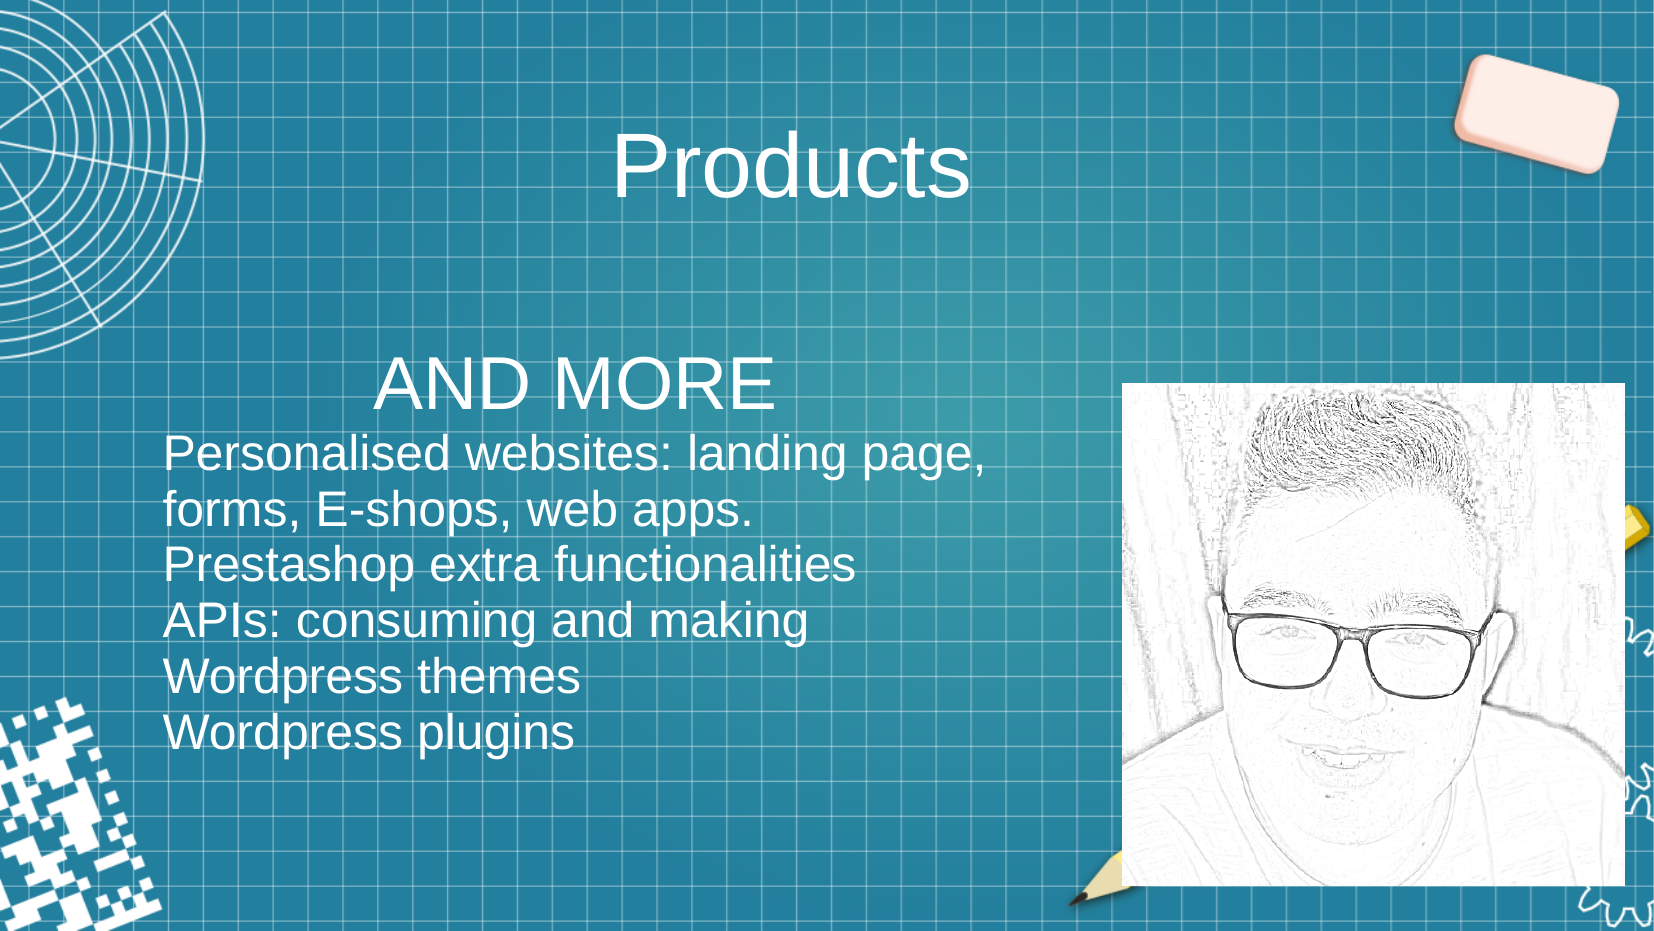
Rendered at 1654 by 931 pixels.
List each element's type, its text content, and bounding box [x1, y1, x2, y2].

text_box AND MORE Personalised websites: landing page, forms, E-shops, web apps. Prestashop extra functionalities APIs: consuming and making Wordpress themes Wordpress plugins [147, 333, 1004, 823]
picture [0, 0, 1654, 931]
title Products [47, 59, 1536, 272]
